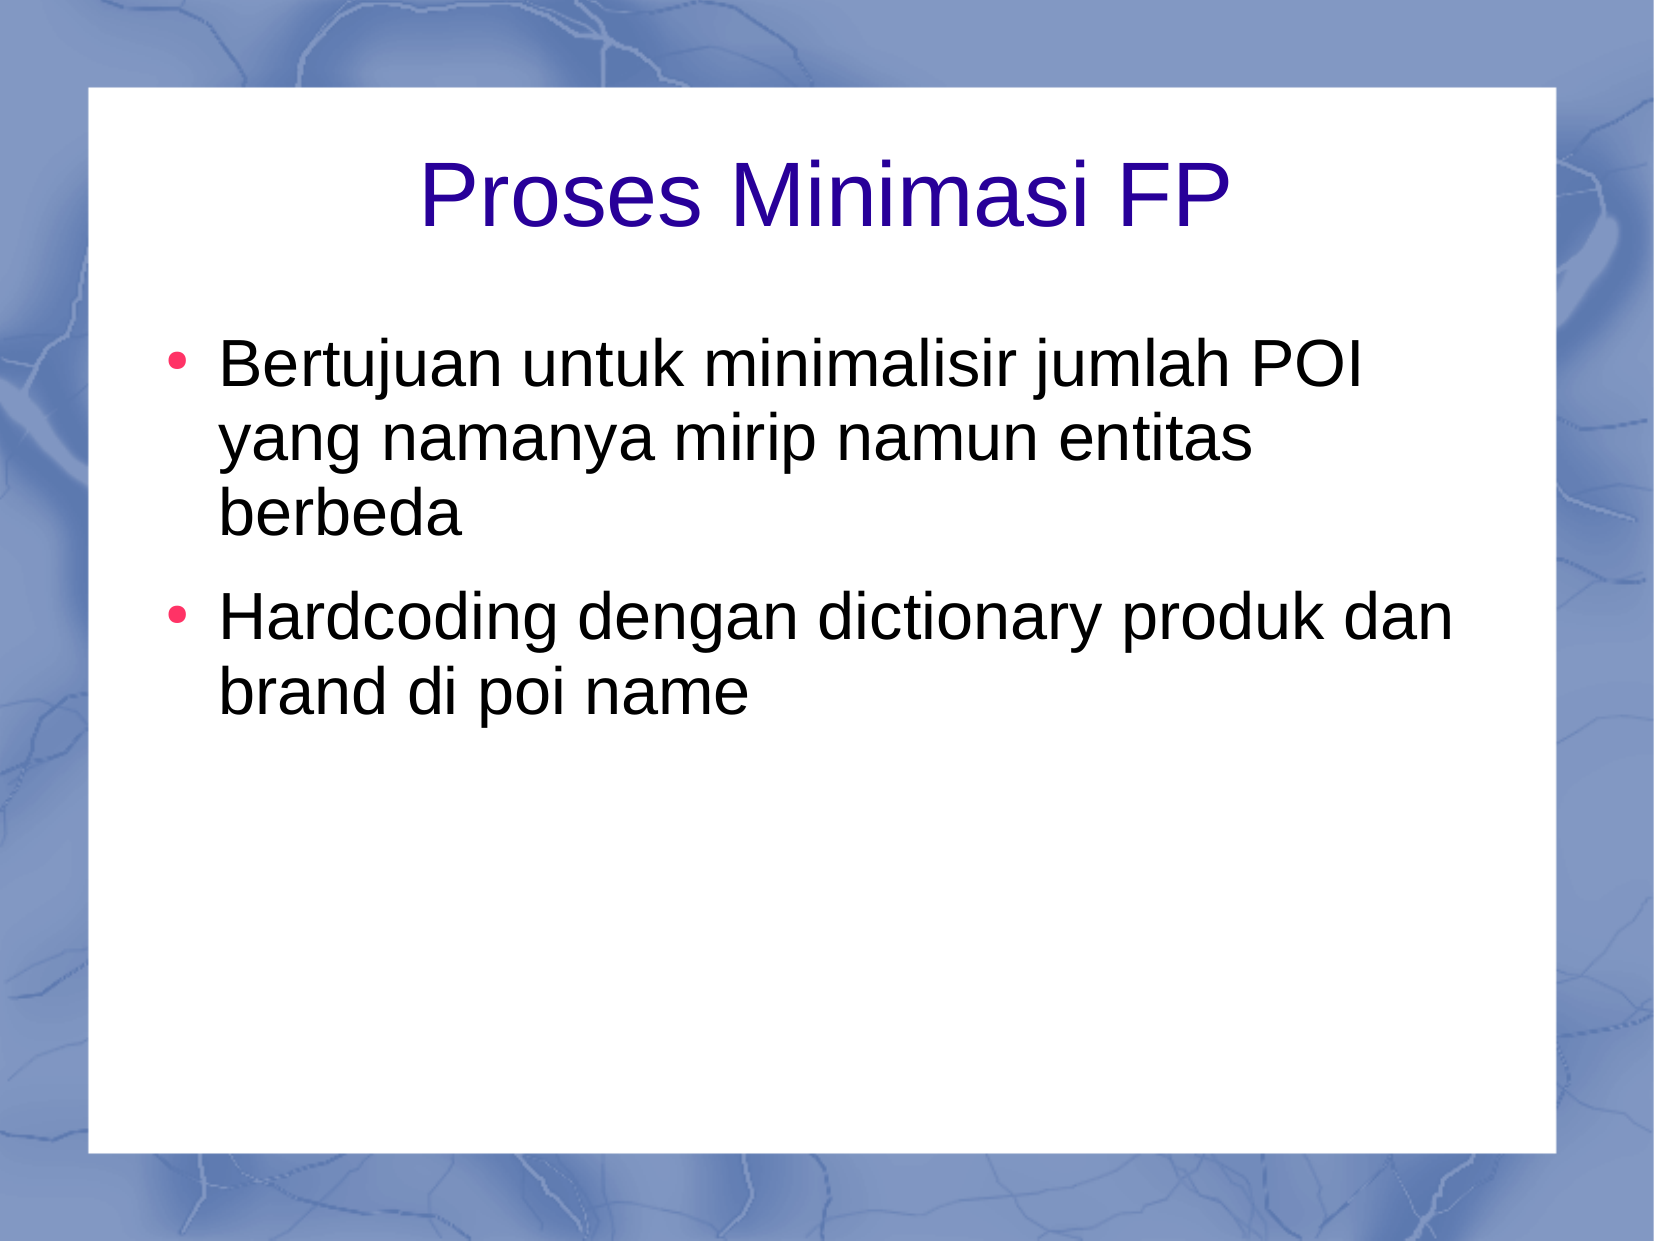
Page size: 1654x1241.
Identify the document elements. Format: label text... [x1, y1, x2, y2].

picture [0, 0, 1654, 1241]
list Bertujuan untuk minimalisir jumlah POI yang namanya mirip namun entitas berbeda Hardcoding dengan dictionary produk dan brand di poi name [147, 325, 1506, 1010]
title Proses Minimasi FP [118, 90, 1536, 298]
